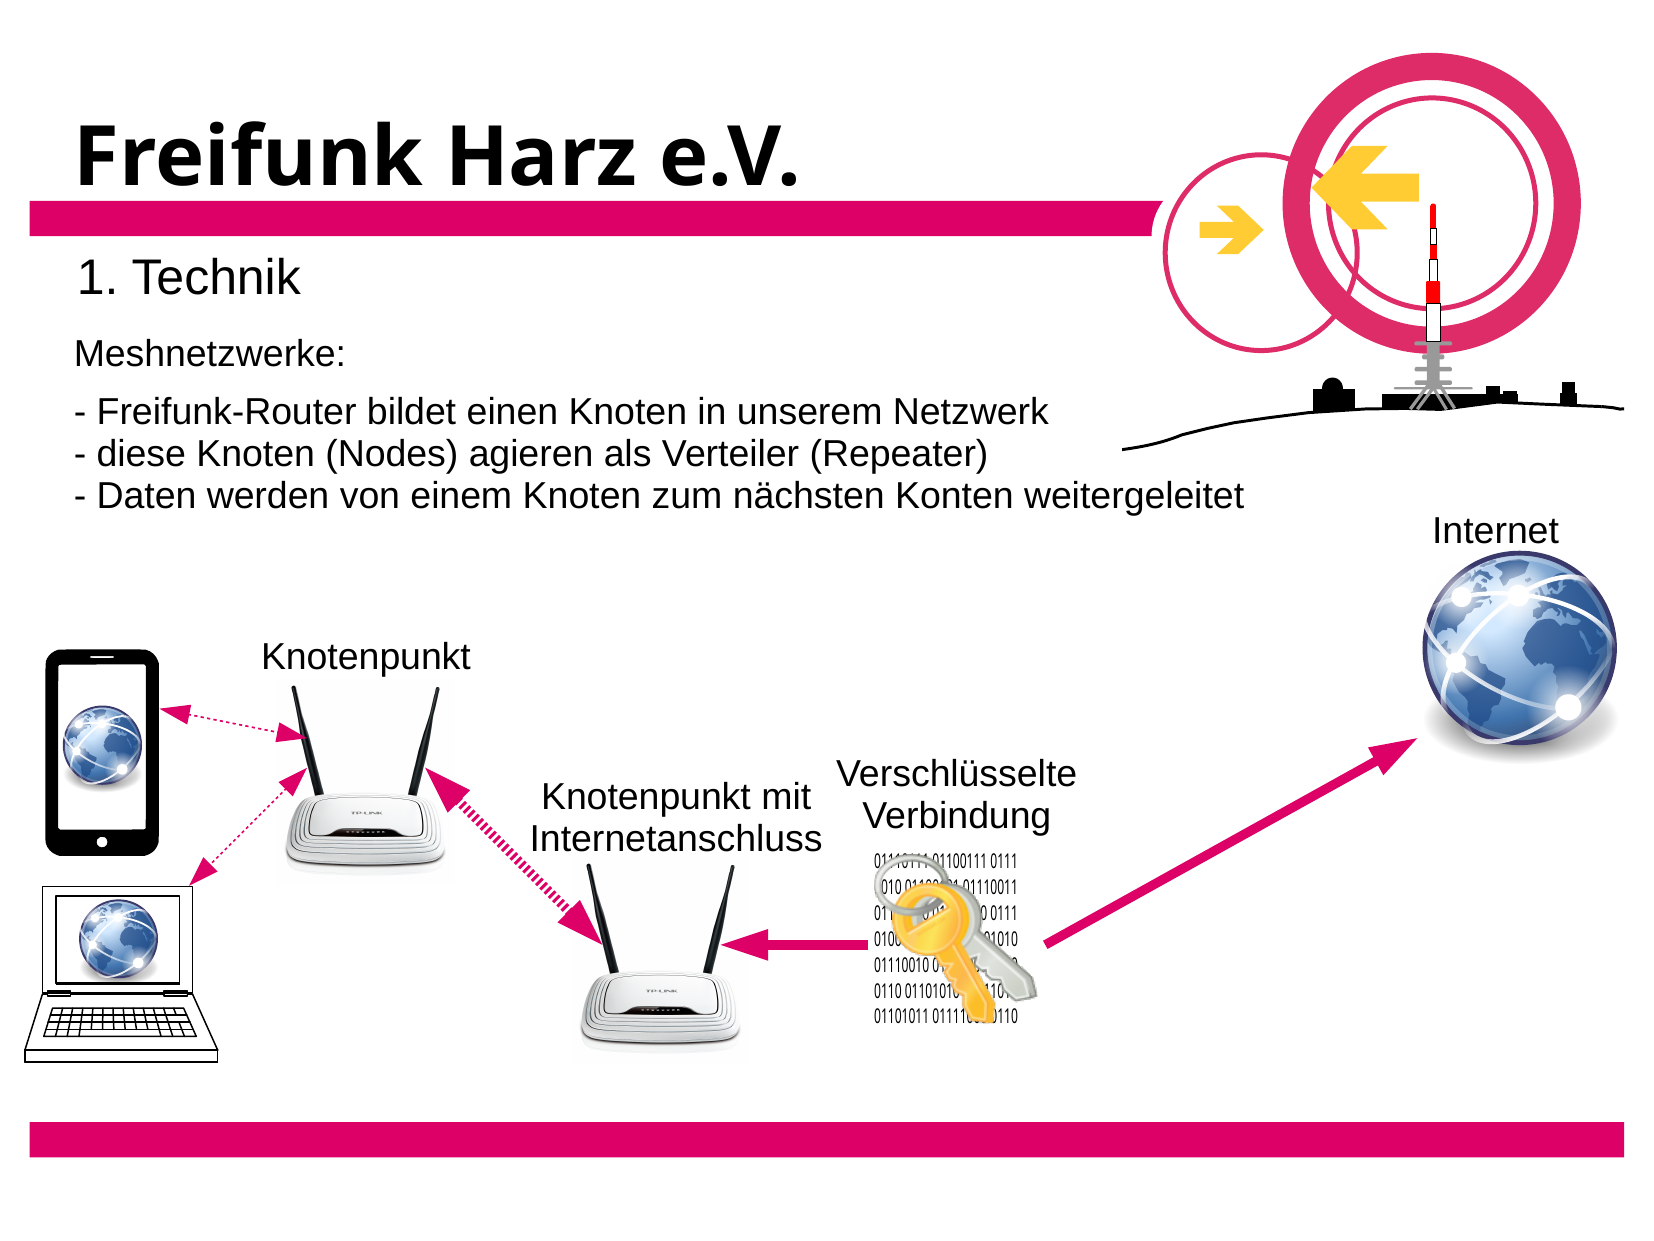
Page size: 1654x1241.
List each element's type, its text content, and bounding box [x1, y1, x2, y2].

text_box Verschlüsselte Verbindung [809, 744, 1105, 886]
text_box Knotenpunkt [218, 628, 514, 709]
picture [24, 885, 219, 1063]
text_box Knotenpunkt mit Internetanschluss [513, 767, 602, 886]
picture [572, 206, 1635, 1241]
subtitle 1. Technik [76, 218, 602, 324]
text_box Meshnetzwerke: - Freifunk-Router bildet einen Knoten in unserem Netzwerk - diese Knoten (Nodes) agieren als Verteiler (Repeater) - Daten werden von einem Knoten zum nächsten Konten weitergeleitet [59, 324, 602, 609]
text_box Internet [1418, 501, 1654, 559]
picture [44, 648, 160, 857]
picture [277, 709, 455, 886]
